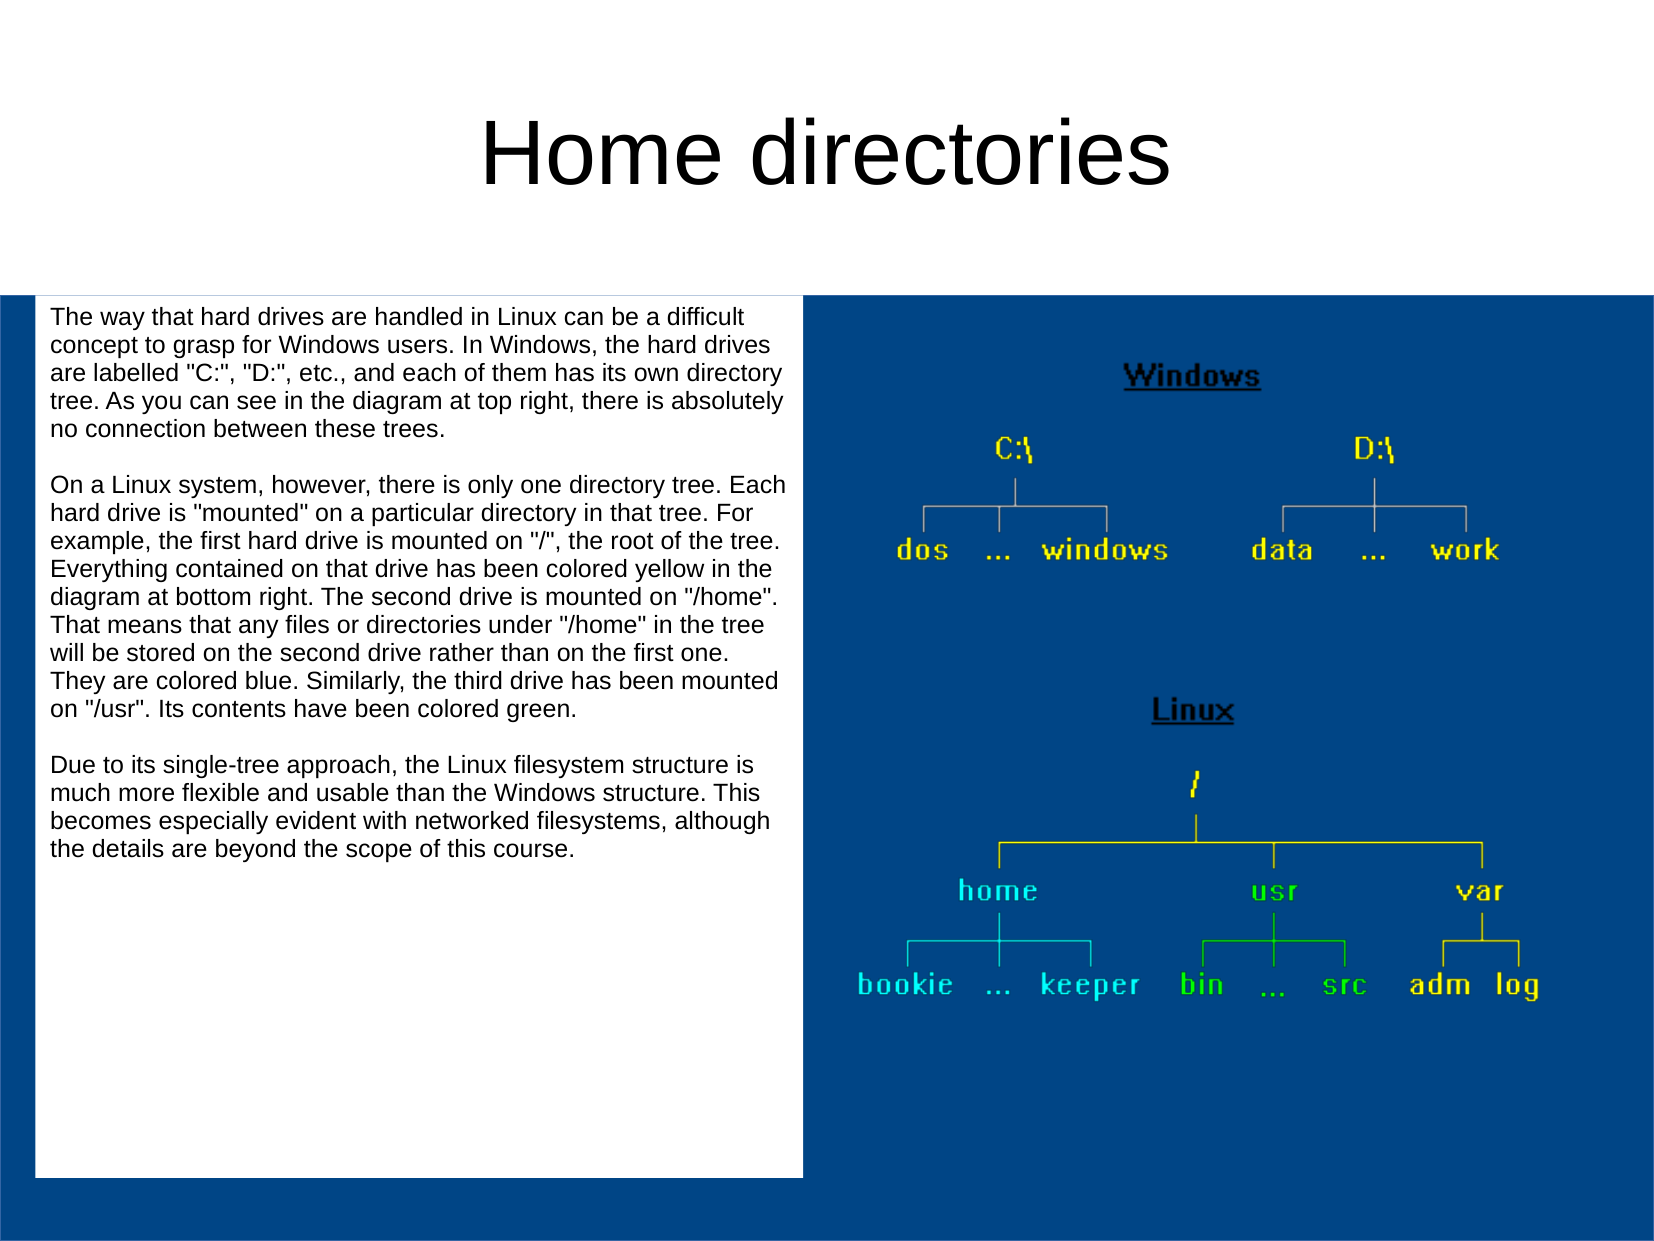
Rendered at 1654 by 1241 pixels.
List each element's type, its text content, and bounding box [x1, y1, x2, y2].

title Home directories [82, 49, 1571, 257]
text_box The way that hard drives are handled in Linux can be a difficult concept to grasp for Windows users. In Windows, the hard drives are labelled "C:", "D:", etc., and each of them has its own directory tree. As you can see in the diagram at top right, there is absolutely no connection between these trees. On a Linux system, however, there is only one directory tree. Each hard drive is "mounted" on a particular directory in that tree. For example, the first hard drive is mounted on "/", the root of the tree. Everything contained on that drive has been colored yellow in the diagram at bottom right. The second drive is mounted on "/home". That means that any files or directories under "/home" in the tree will be stored on the second drive rather than on the first one. They are colored blue. Similarly, the third drive has been mounted on "/usr". Its contents have been colored green. Due to its single-tree approach, the Linux filesystem structure is much more flexible and usable than the Windows structure. This becomes especially evident with networked filesystems, although the details are beyond the scope of this course. [35, 295, 804, 1178]
text_box [0, 295, 1654, 1241]
picture [850, 357, 1548, 1010]
